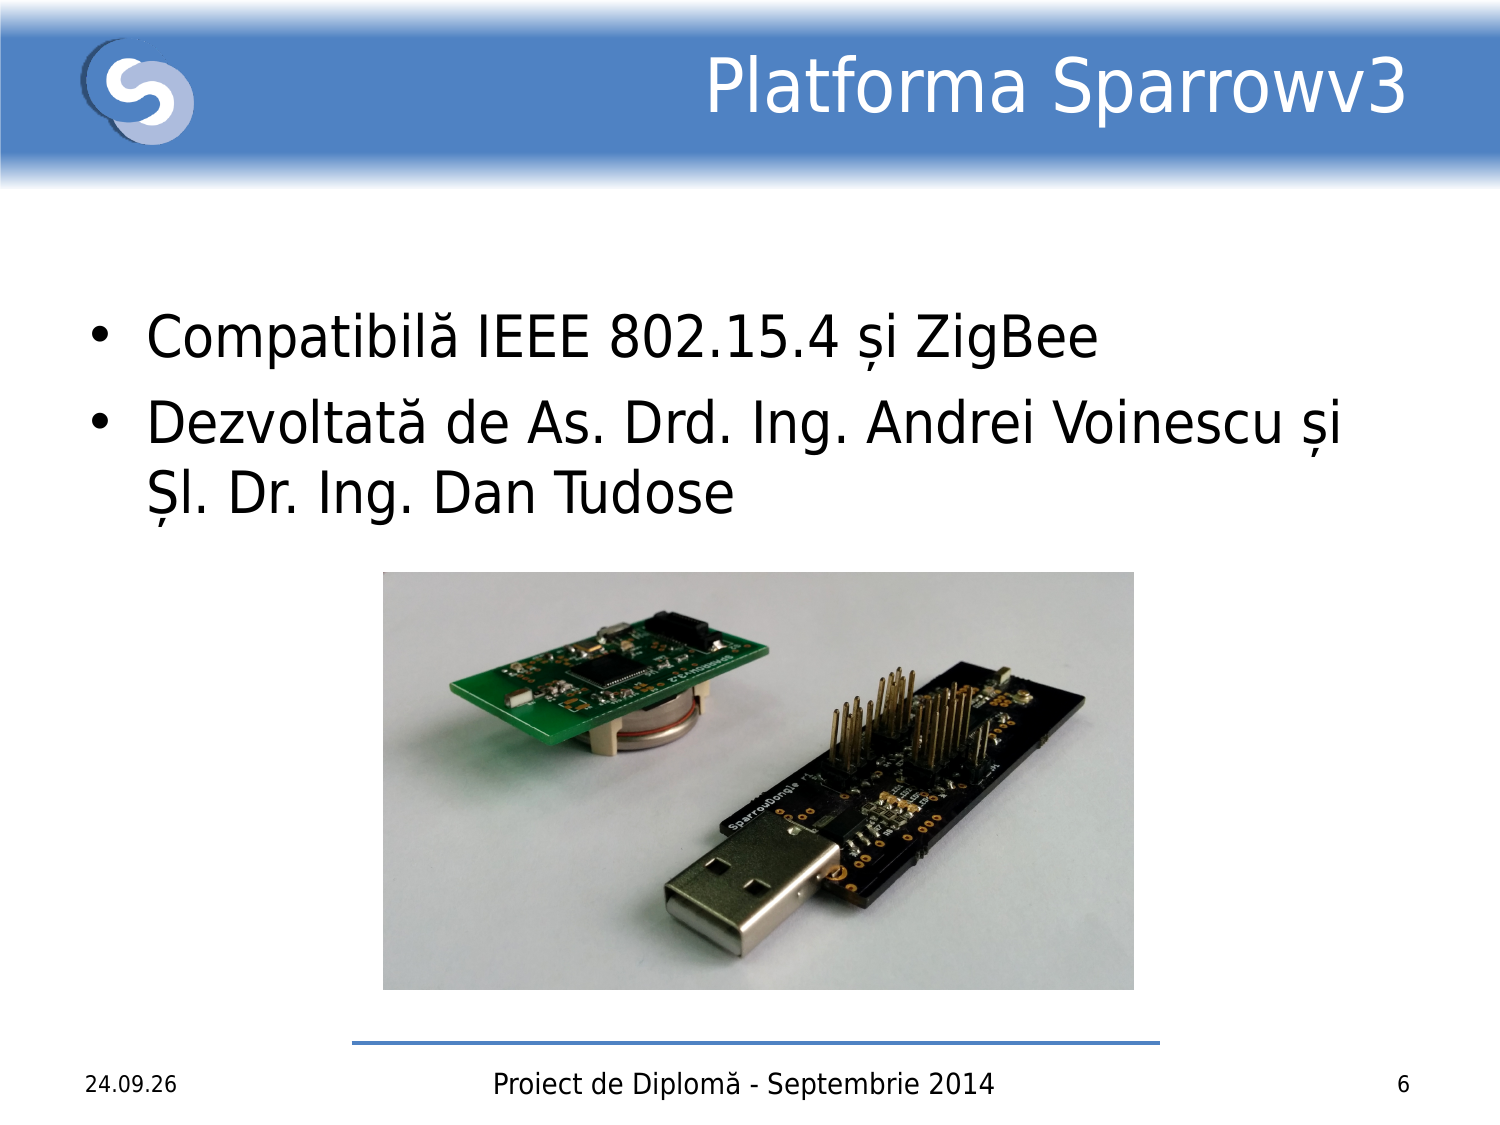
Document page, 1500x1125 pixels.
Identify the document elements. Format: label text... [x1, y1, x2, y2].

list Compatibilă IEEE 802.15.4 și ZigBee Dezvoltată de As. Drd. Ing. Andrei Voinescu și Șl. Dr. Ing. Dan Tudose [75, 203, 1426, 621]
picture [0, 0, 1500, 189]
title Platforma Sparrowv3 [199, 11, 1425, 155]
picture [383, 572, 1134, 990]
